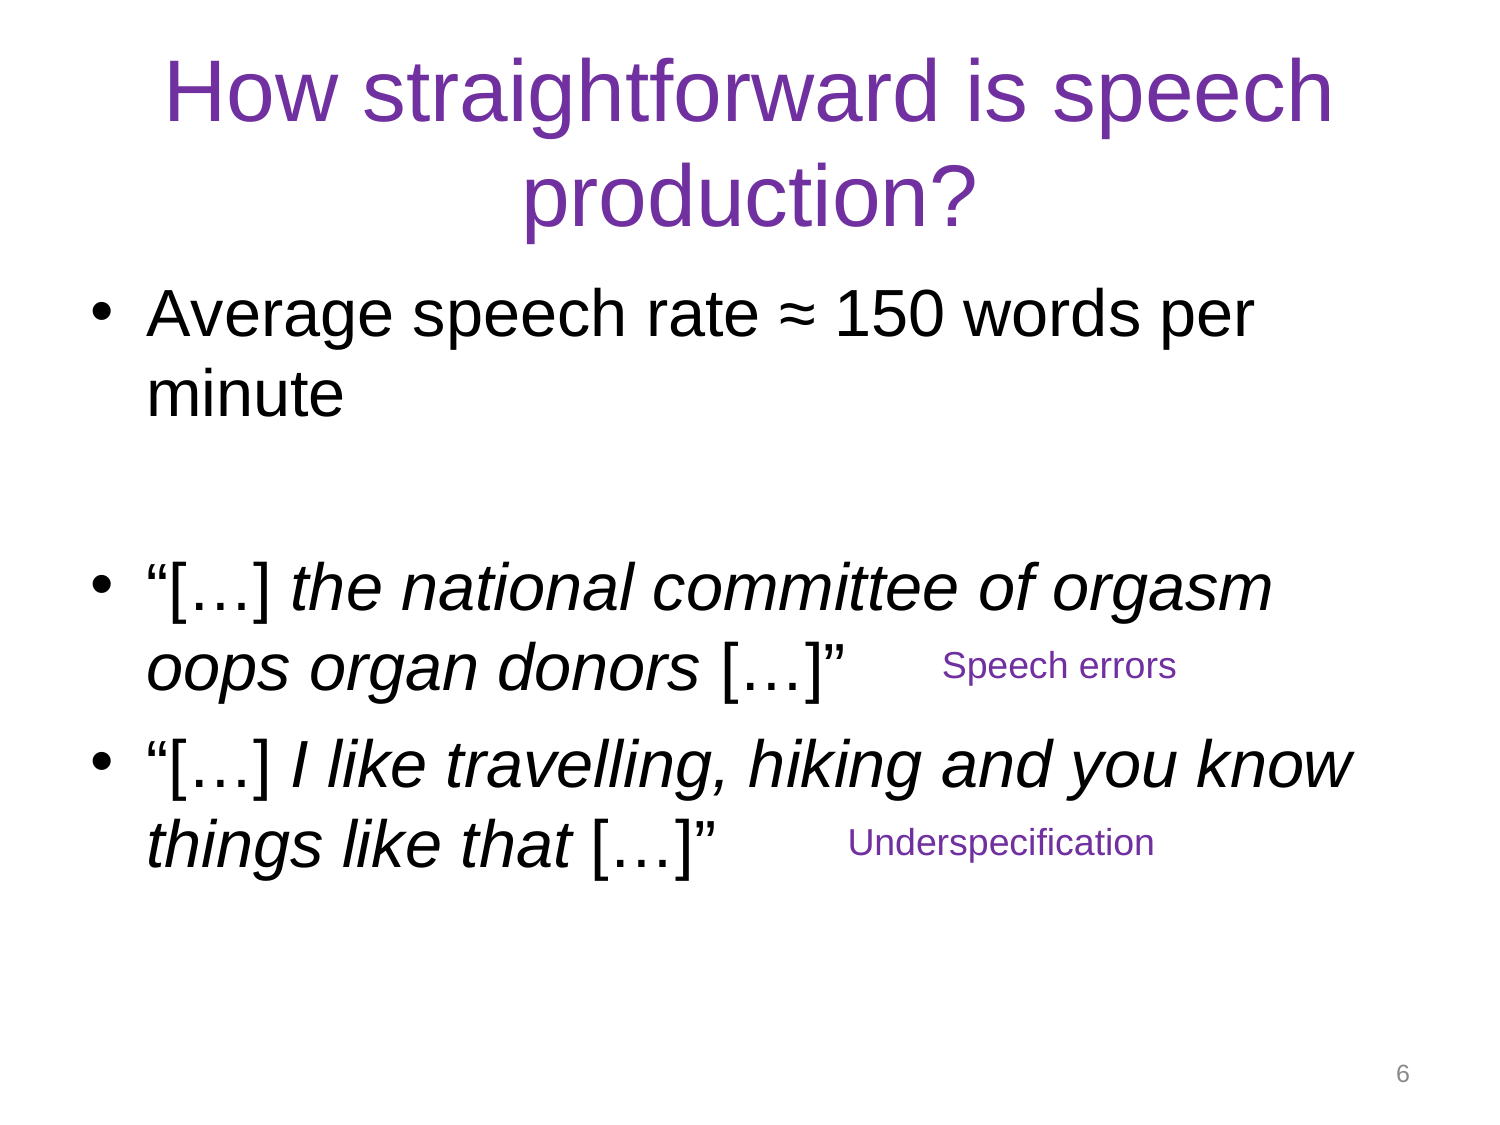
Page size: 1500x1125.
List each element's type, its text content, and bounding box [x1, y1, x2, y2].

text_box Underspecification [832, 810, 1211, 872]
text_box Speech errors [927, 633, 1258, 694]
title How straightforward is speech production? [75, 45, 1426, 233]
list Average speech rate ≈ 150 words per minute “[…] the national committee of orgasm oops organ donors […]” “[…] I like travelling, hiking and you know things like that […]” [75, 262, 1426, 1005]
text_box <number> [1074, 1042, 1426, 1103]
